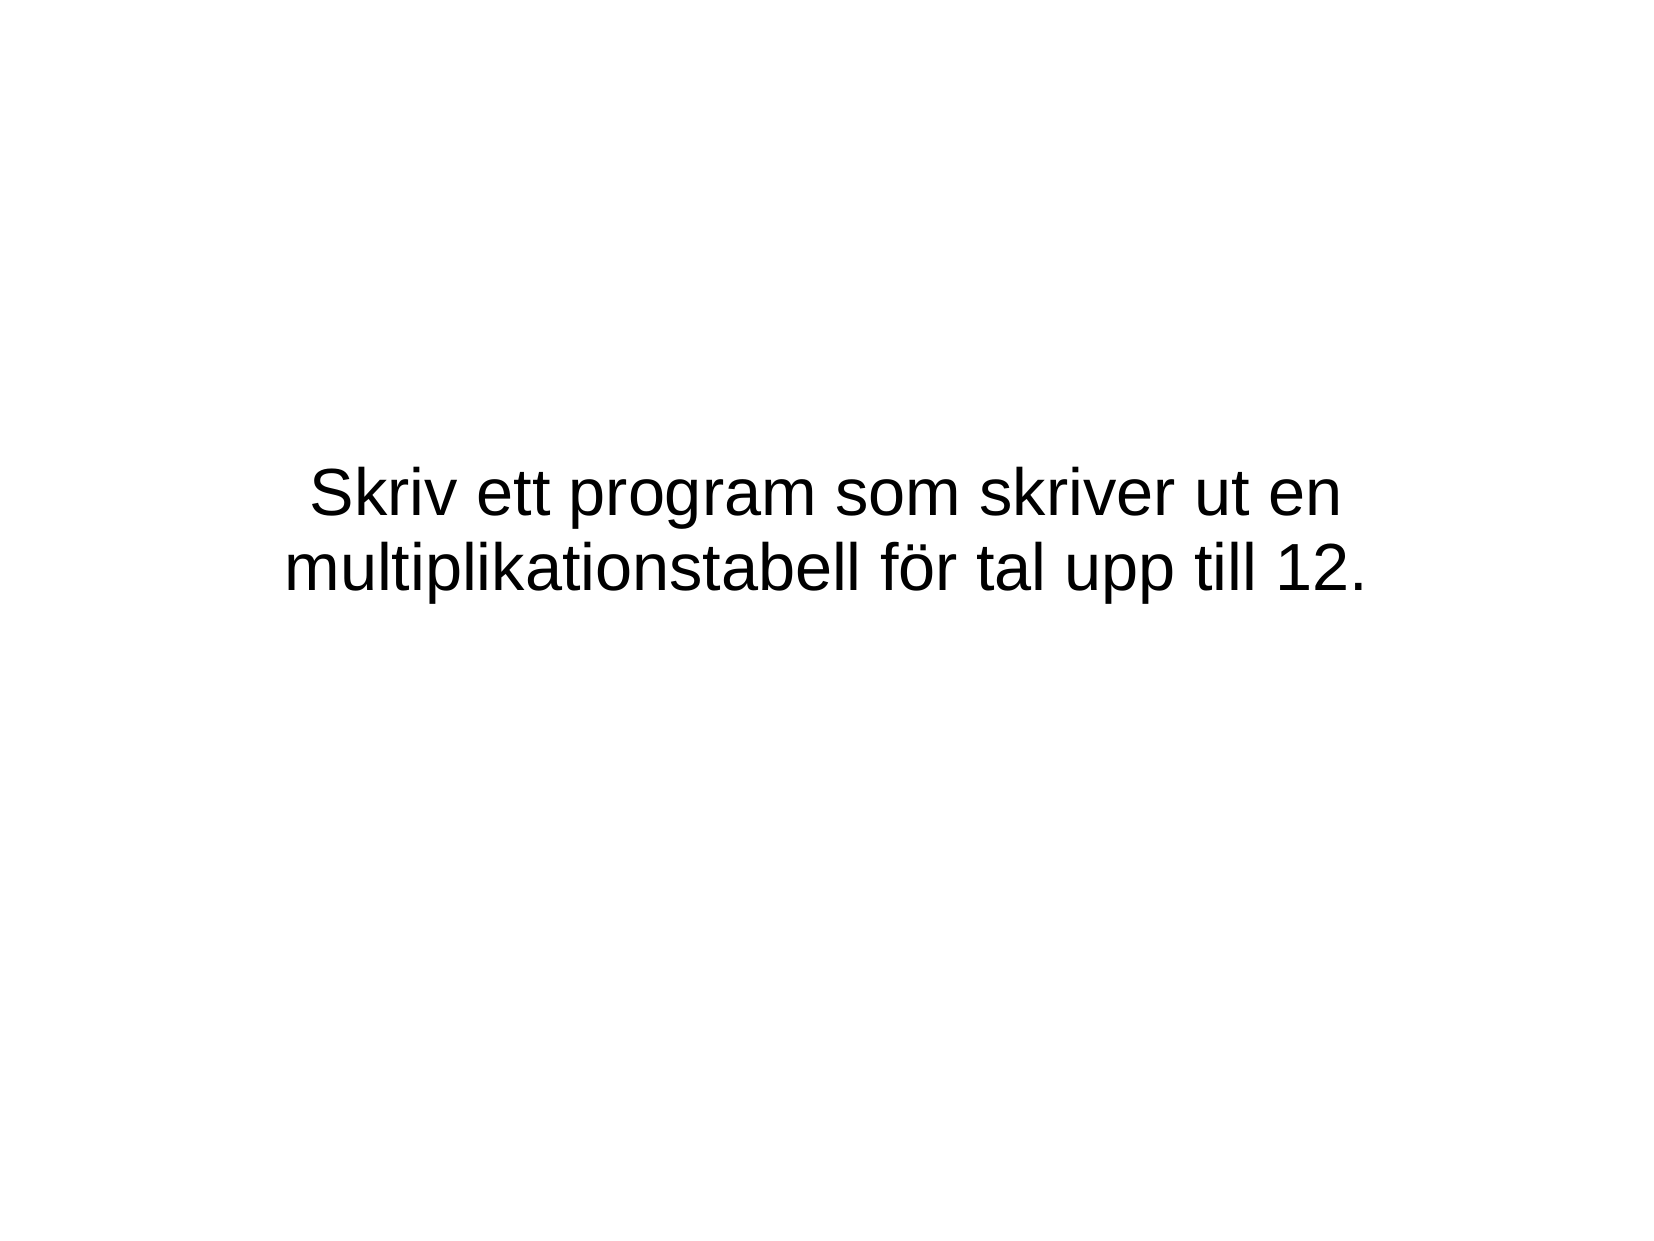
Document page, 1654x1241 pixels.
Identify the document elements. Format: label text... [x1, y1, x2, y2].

subtitle Skriv ett program som skriver ut en multiplikationstabell för tal upp till 12. [82, 49, 1571, 1010]
